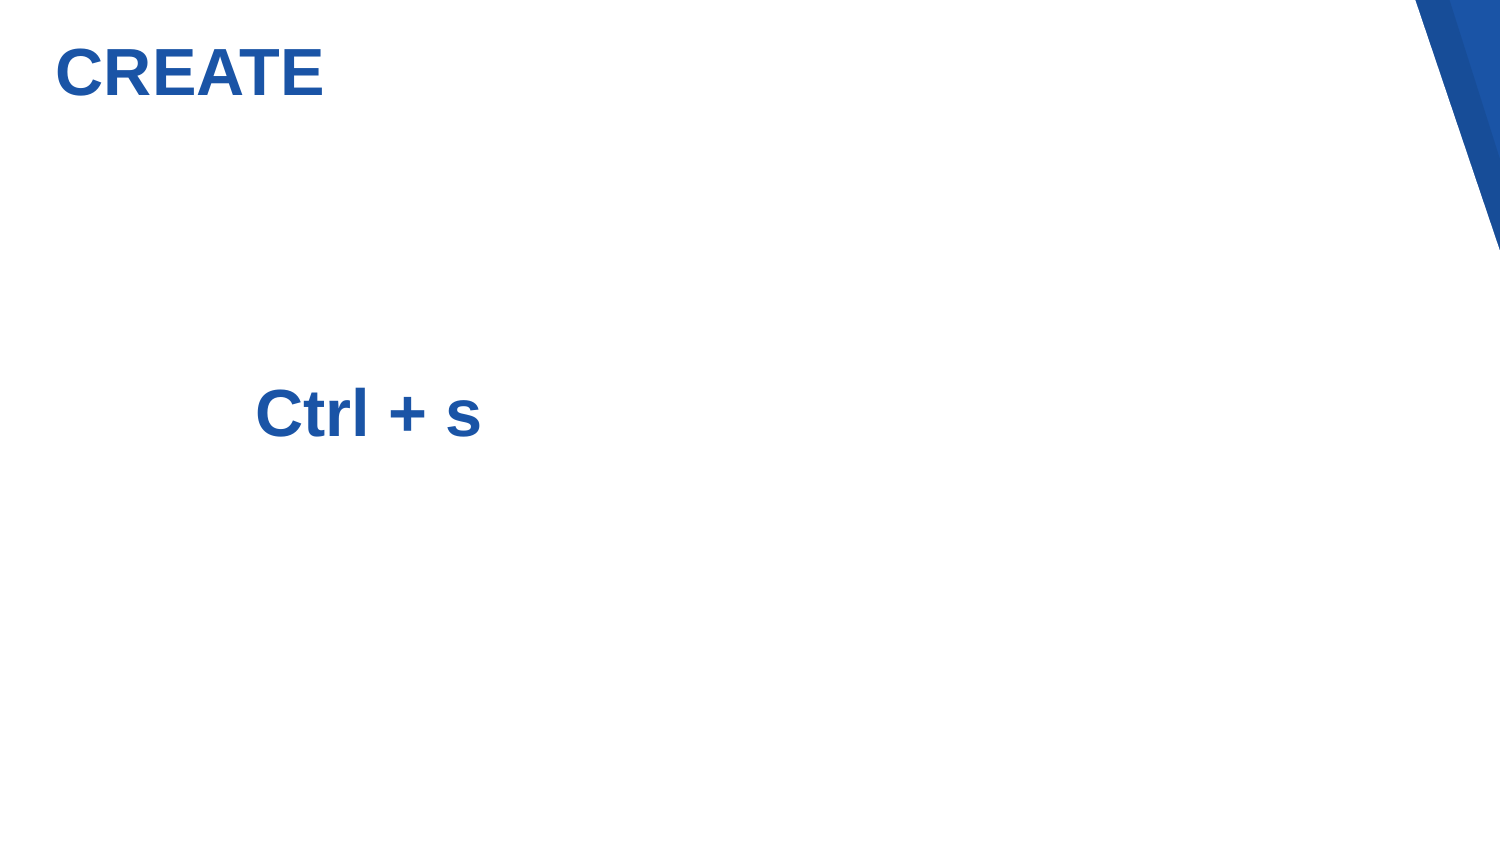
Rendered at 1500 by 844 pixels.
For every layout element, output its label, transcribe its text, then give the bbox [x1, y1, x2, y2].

title CREATE [40, 56, 1231, 124]
title Ctrl + s [240, 397, 1430, 466]
